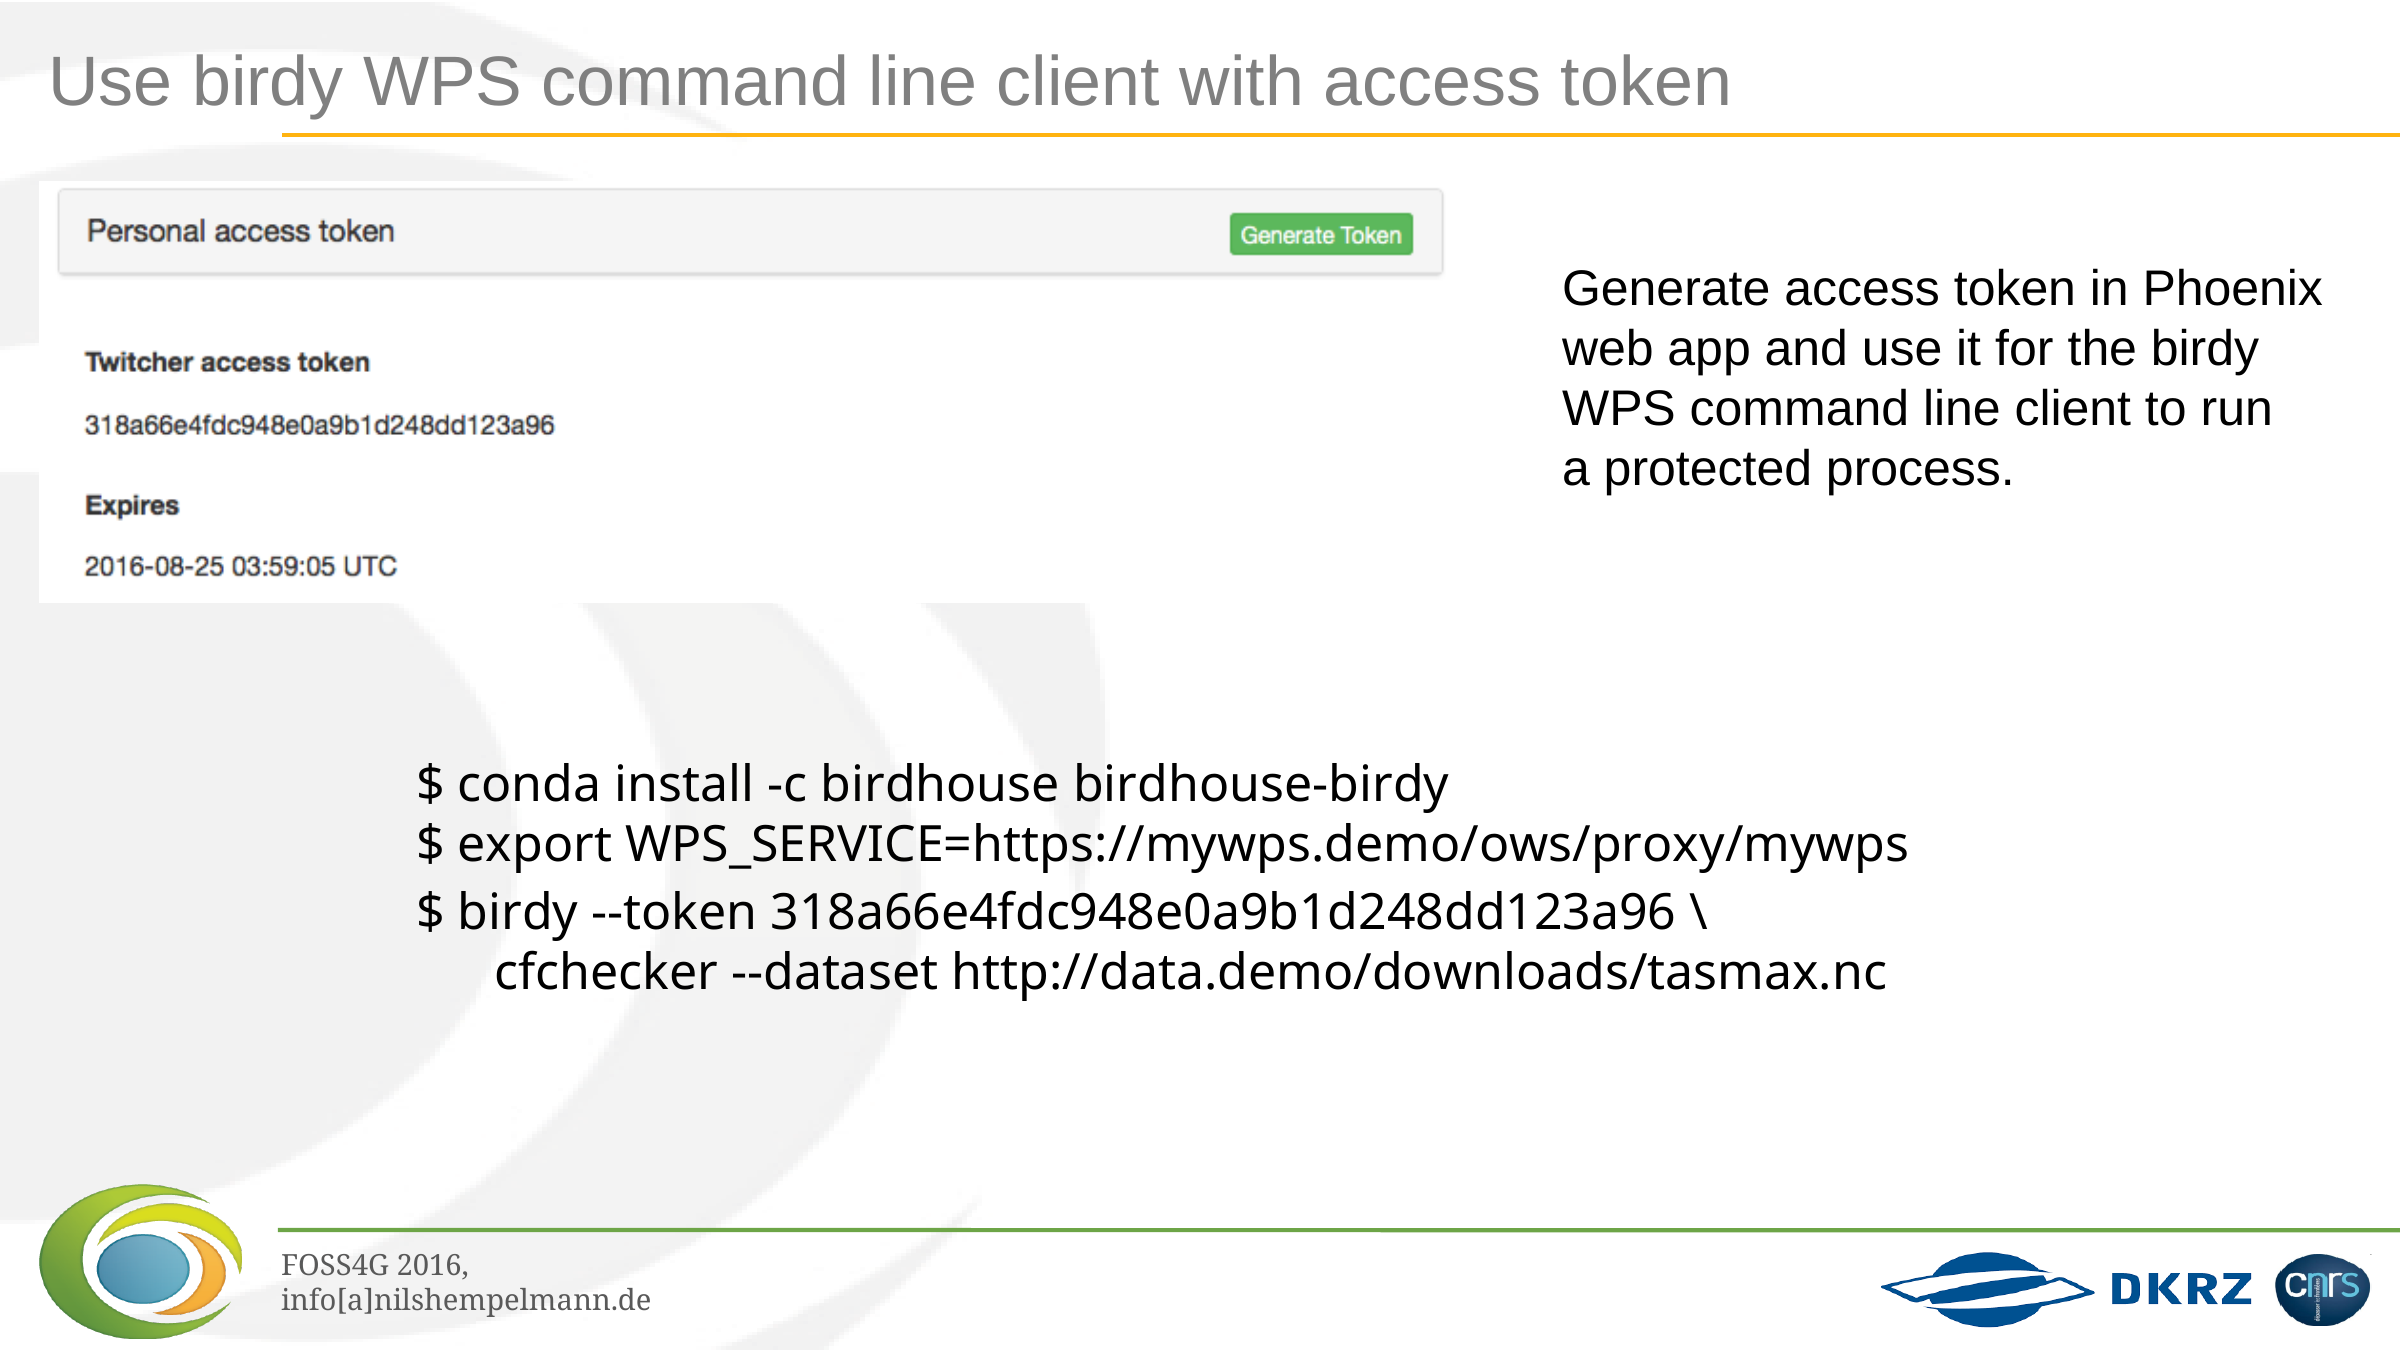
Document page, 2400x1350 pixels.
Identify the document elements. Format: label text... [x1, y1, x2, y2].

picture [0, 0, 2400, 1350]
text_box $ conda install -c birdhouse birdhouse-birdy $ export WPS_SERVICE=https://mywps.demo/ows/proxy/mywps $ birdy --token 318a66e4fdc948e0a9b1d248dd123a96 \ cfchecker --dataset http://data.demo/downloads/tasmax.nc [401, 744, 2363, 1119]
text_box Use birdy WPS command line client with access token [48, 35, 2339, 120]
text_box Generate access token in Phoenix web app and use it for the birdy WPS command line client to run a protected process. [1547, 248, 2339, 503]
